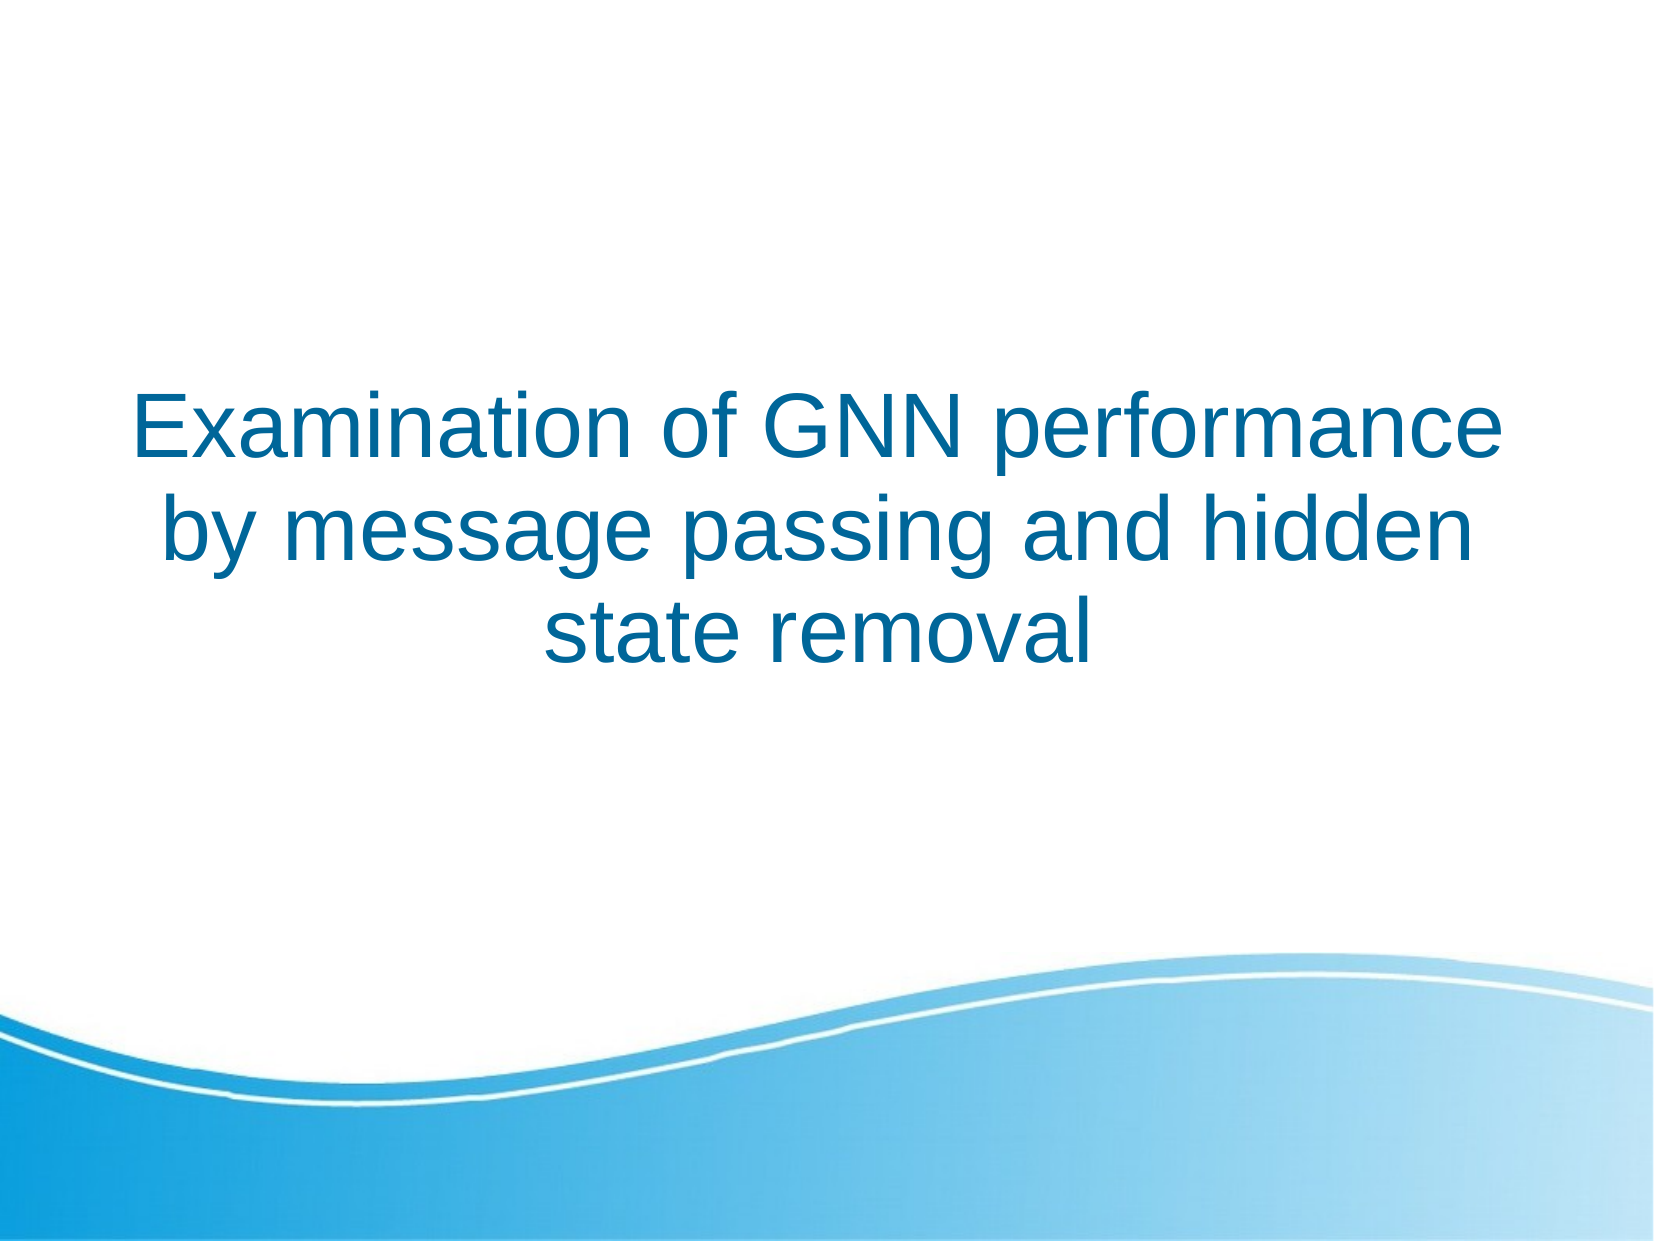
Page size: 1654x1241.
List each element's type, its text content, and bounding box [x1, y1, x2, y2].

picture [0, 952, 1654, 1241]
title Examination of GNN performance by message passing and hidden state removal [74, 255, 1564, 803]
